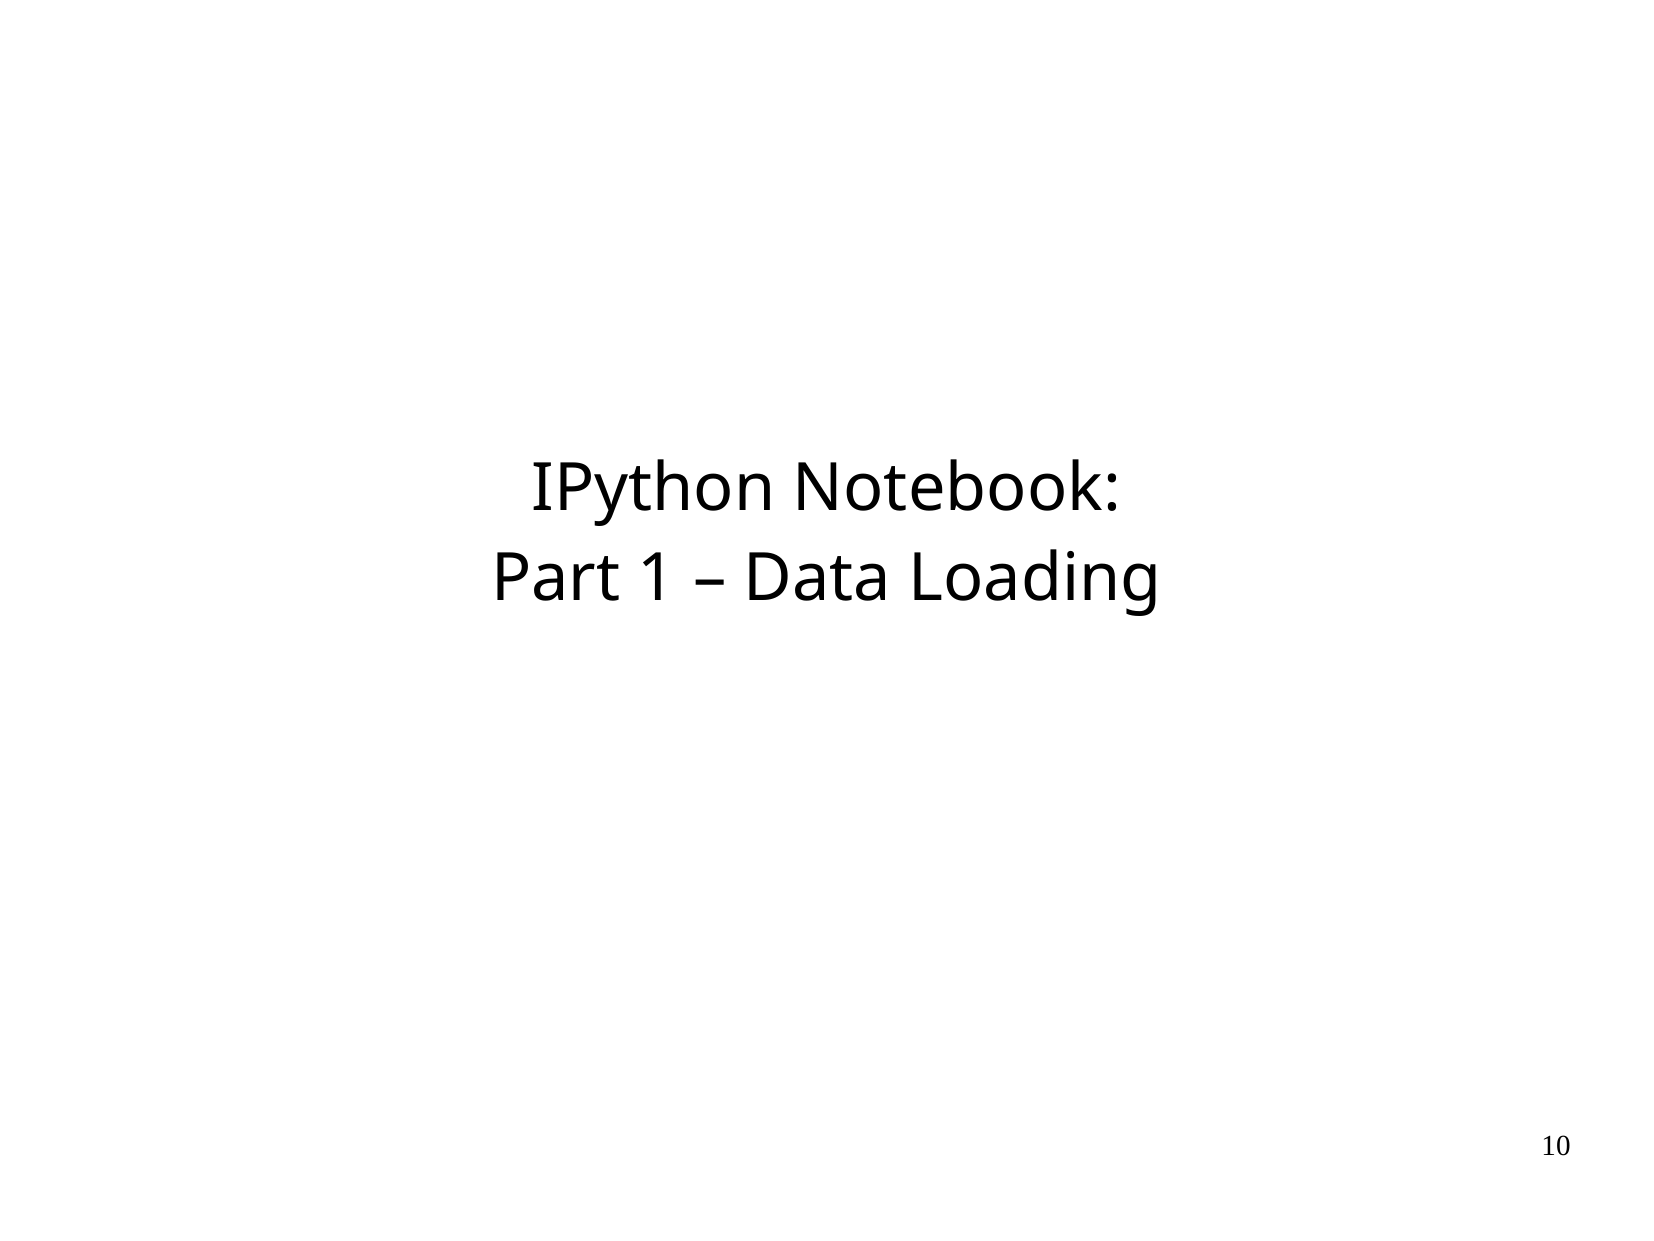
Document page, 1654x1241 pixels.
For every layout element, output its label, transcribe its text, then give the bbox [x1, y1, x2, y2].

subtitle IPython Notebook: Part 1 – Data Loading [82, 49, 1571, 1010]
